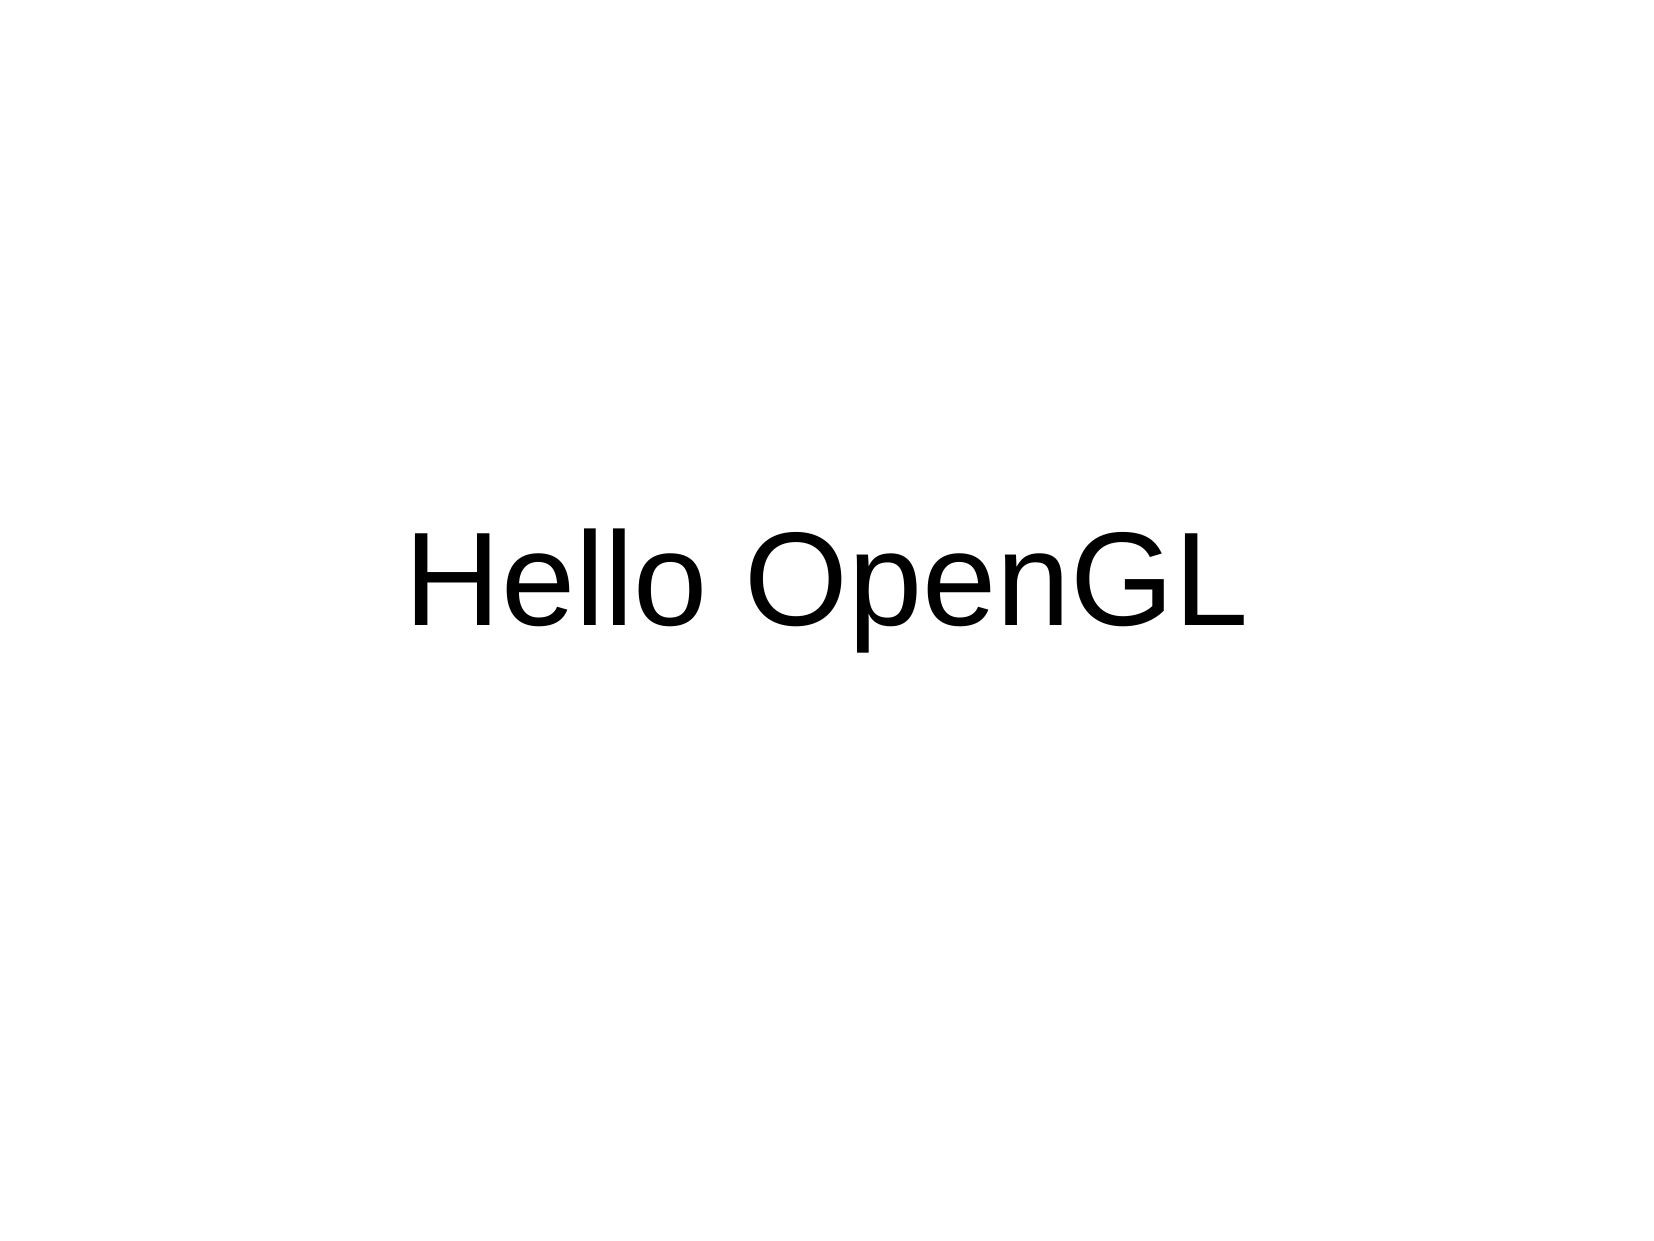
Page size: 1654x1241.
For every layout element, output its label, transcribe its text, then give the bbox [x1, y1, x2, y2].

subtitle Hello OpenGL [82, 56, 1571, 1102]
